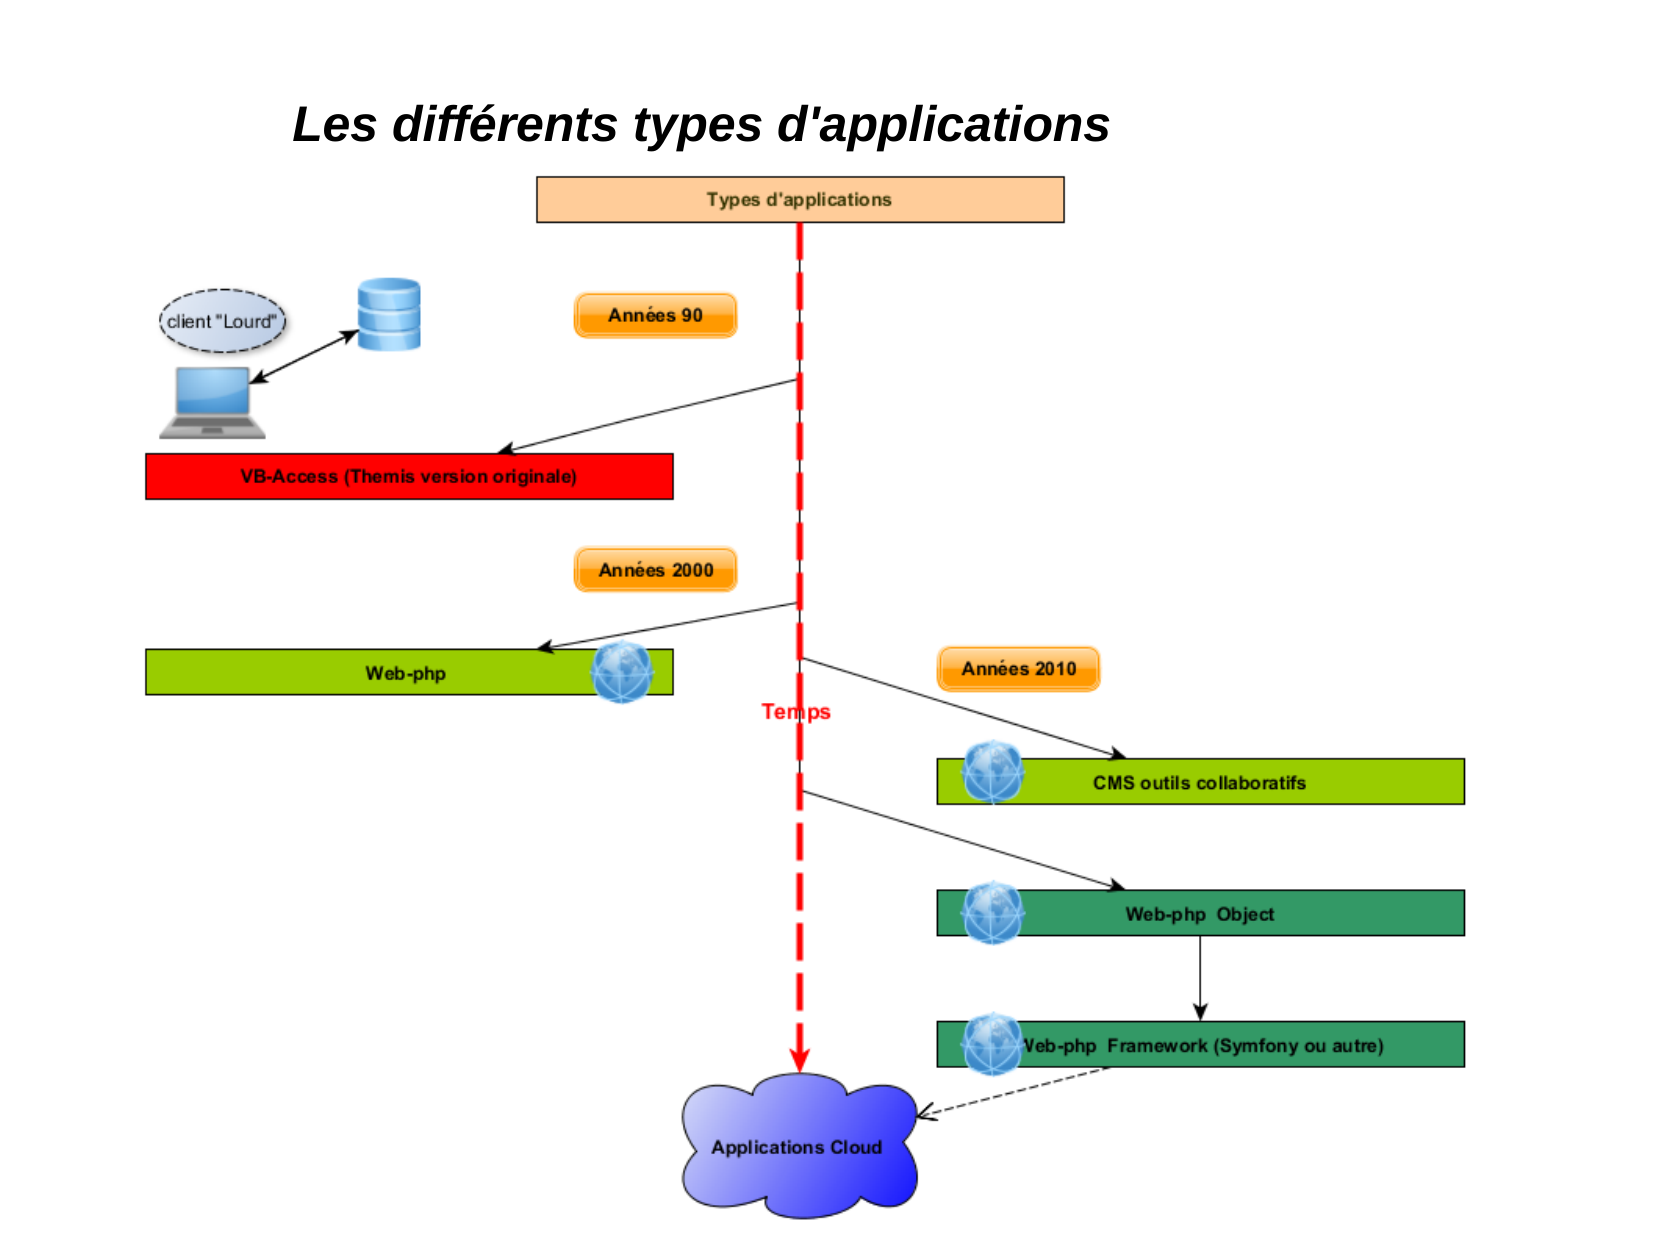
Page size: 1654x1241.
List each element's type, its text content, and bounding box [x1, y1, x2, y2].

text_box Les différents types d'applications [277, 88, 1518, 165]
picture [122, 153, 1489, 1241]
